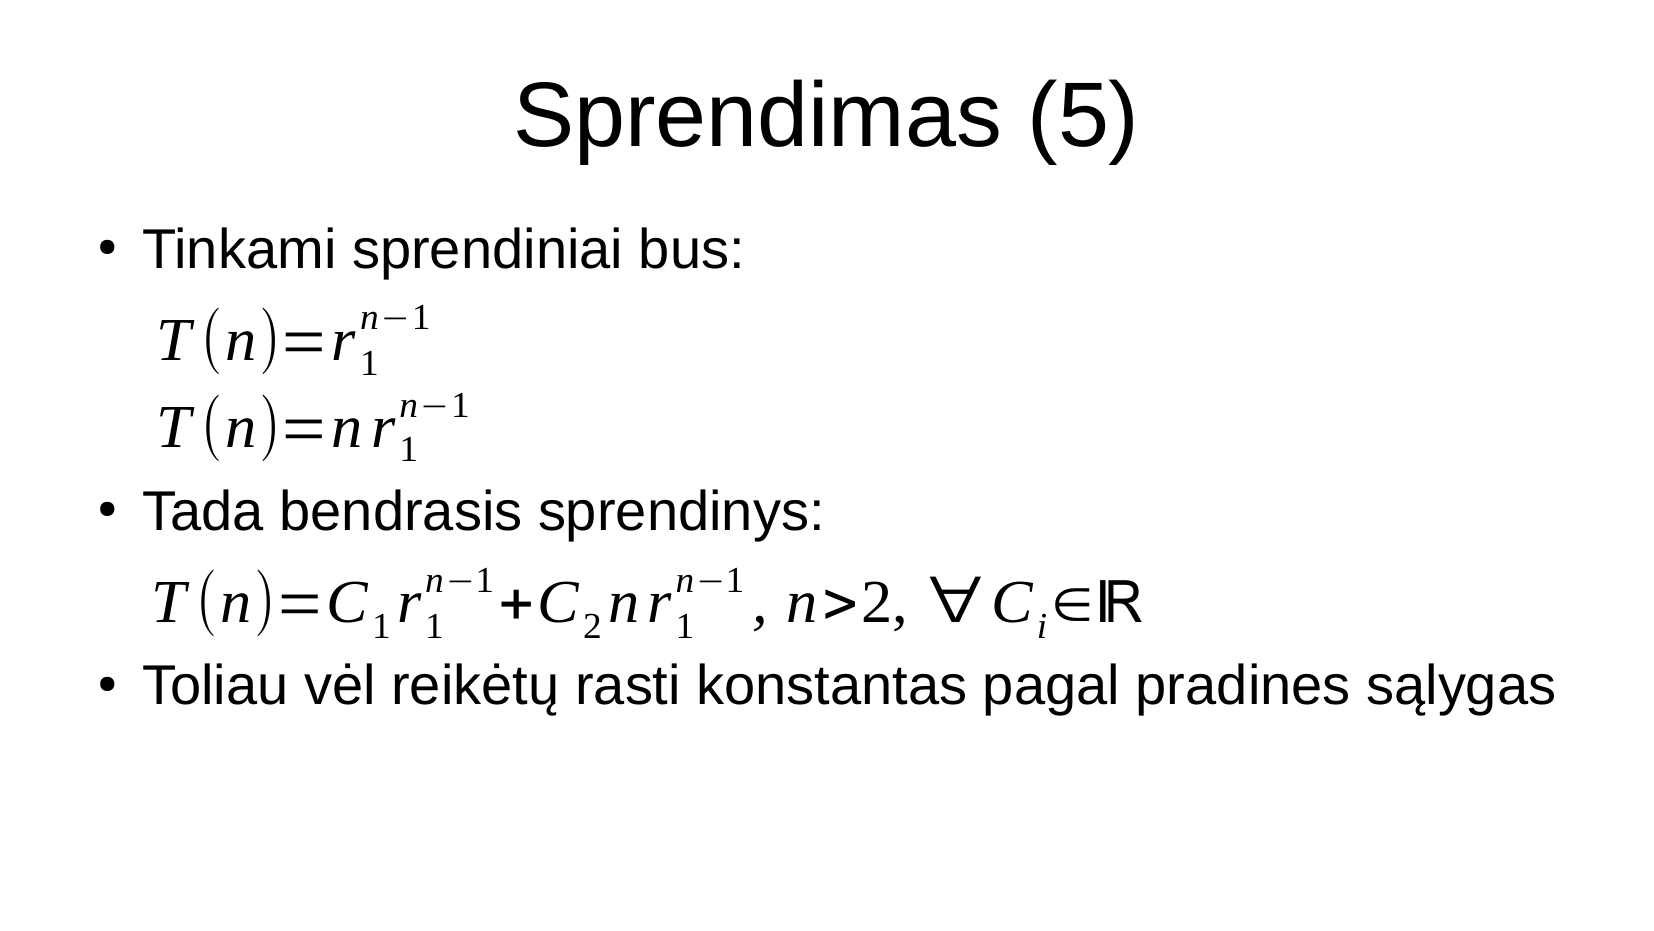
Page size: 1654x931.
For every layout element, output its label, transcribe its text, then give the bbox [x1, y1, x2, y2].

chart [150, 297, 475, 470]
title Sprendimas (5) [82, 37, 1571, 193]
list Tinkami sprendiniai bus: Tada bendrasis sprendinys: Toliau vėl reikėtų rasti konstantas pagal pradines sąlygas [82, 217, 1571, 758]
chart [145, 559, 1152, 646]
